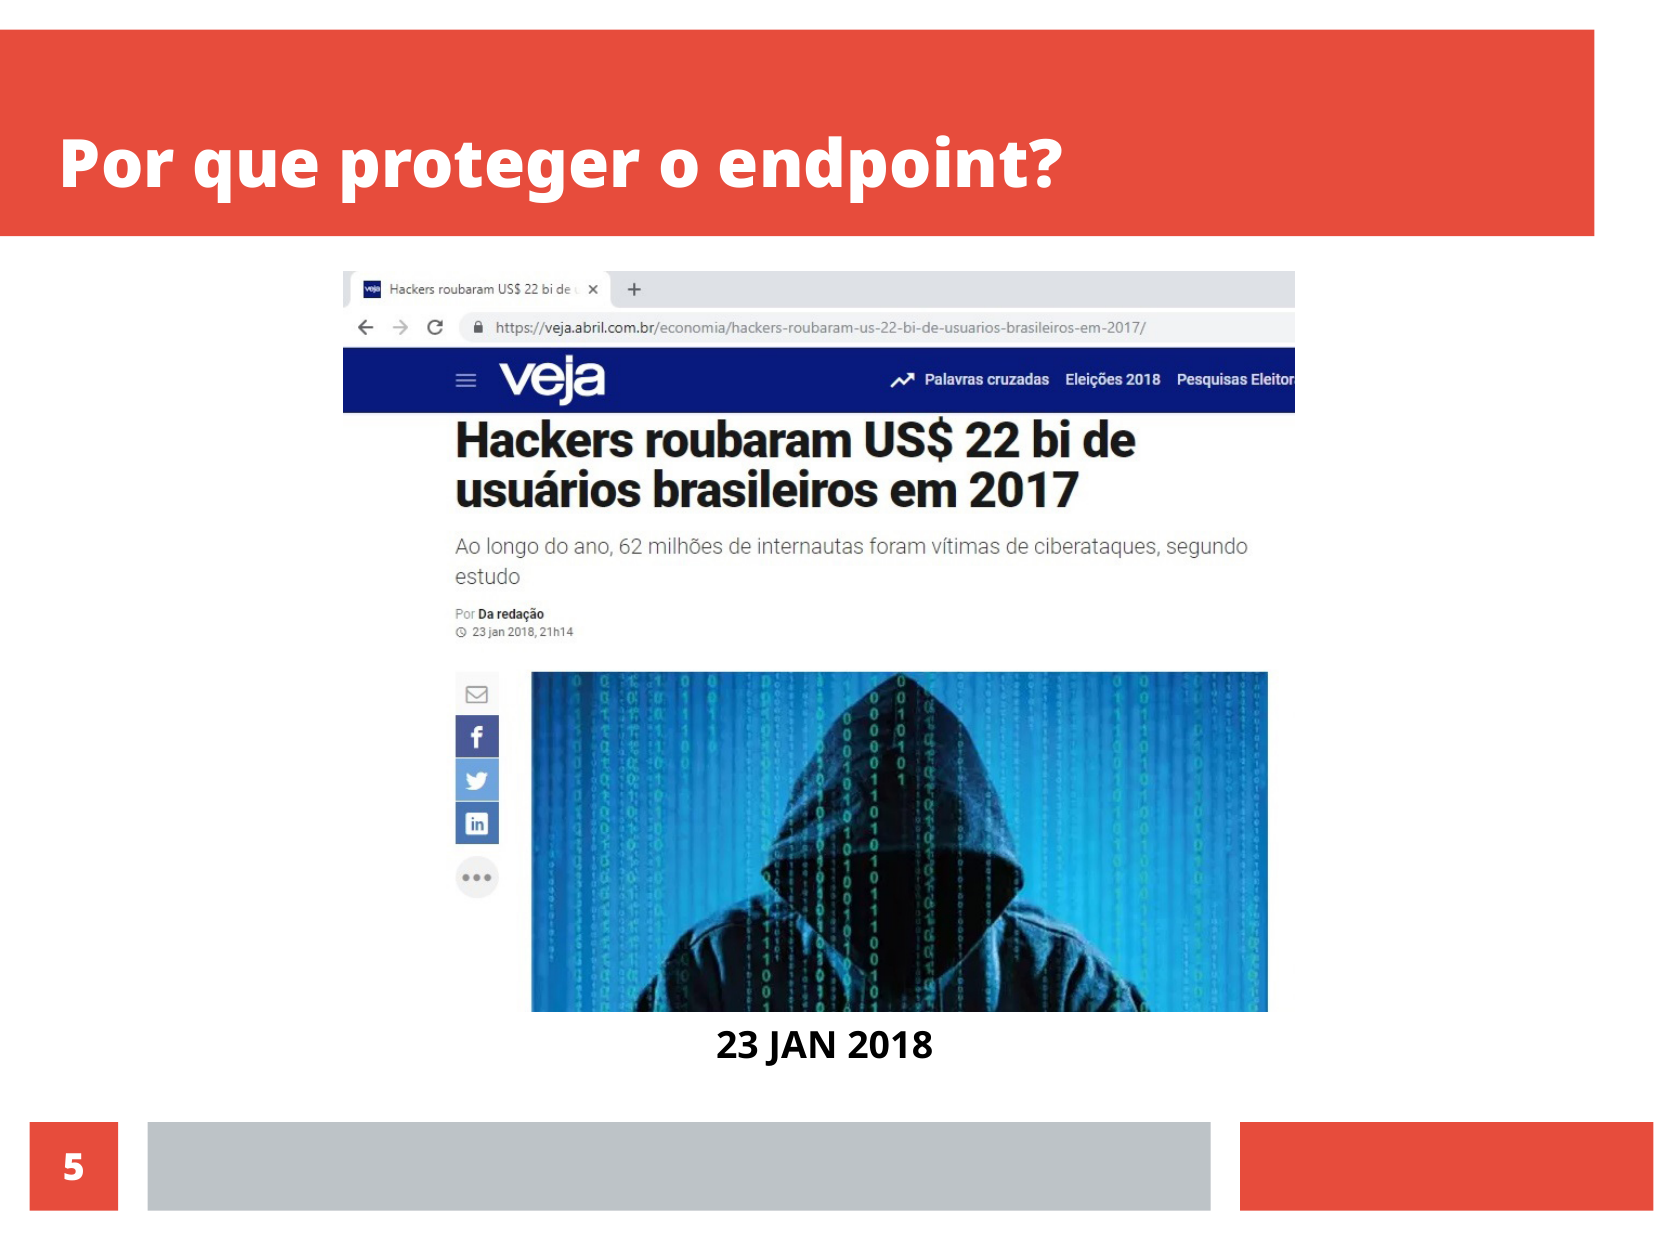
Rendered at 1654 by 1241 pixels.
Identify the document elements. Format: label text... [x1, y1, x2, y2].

title Por que proteger o endpoint? [59, 59, 1595, 207]
picture [343, 271, 1295, 1012]
text_box 23 JAN 2018 [701, 1011, 1019, 1091]
